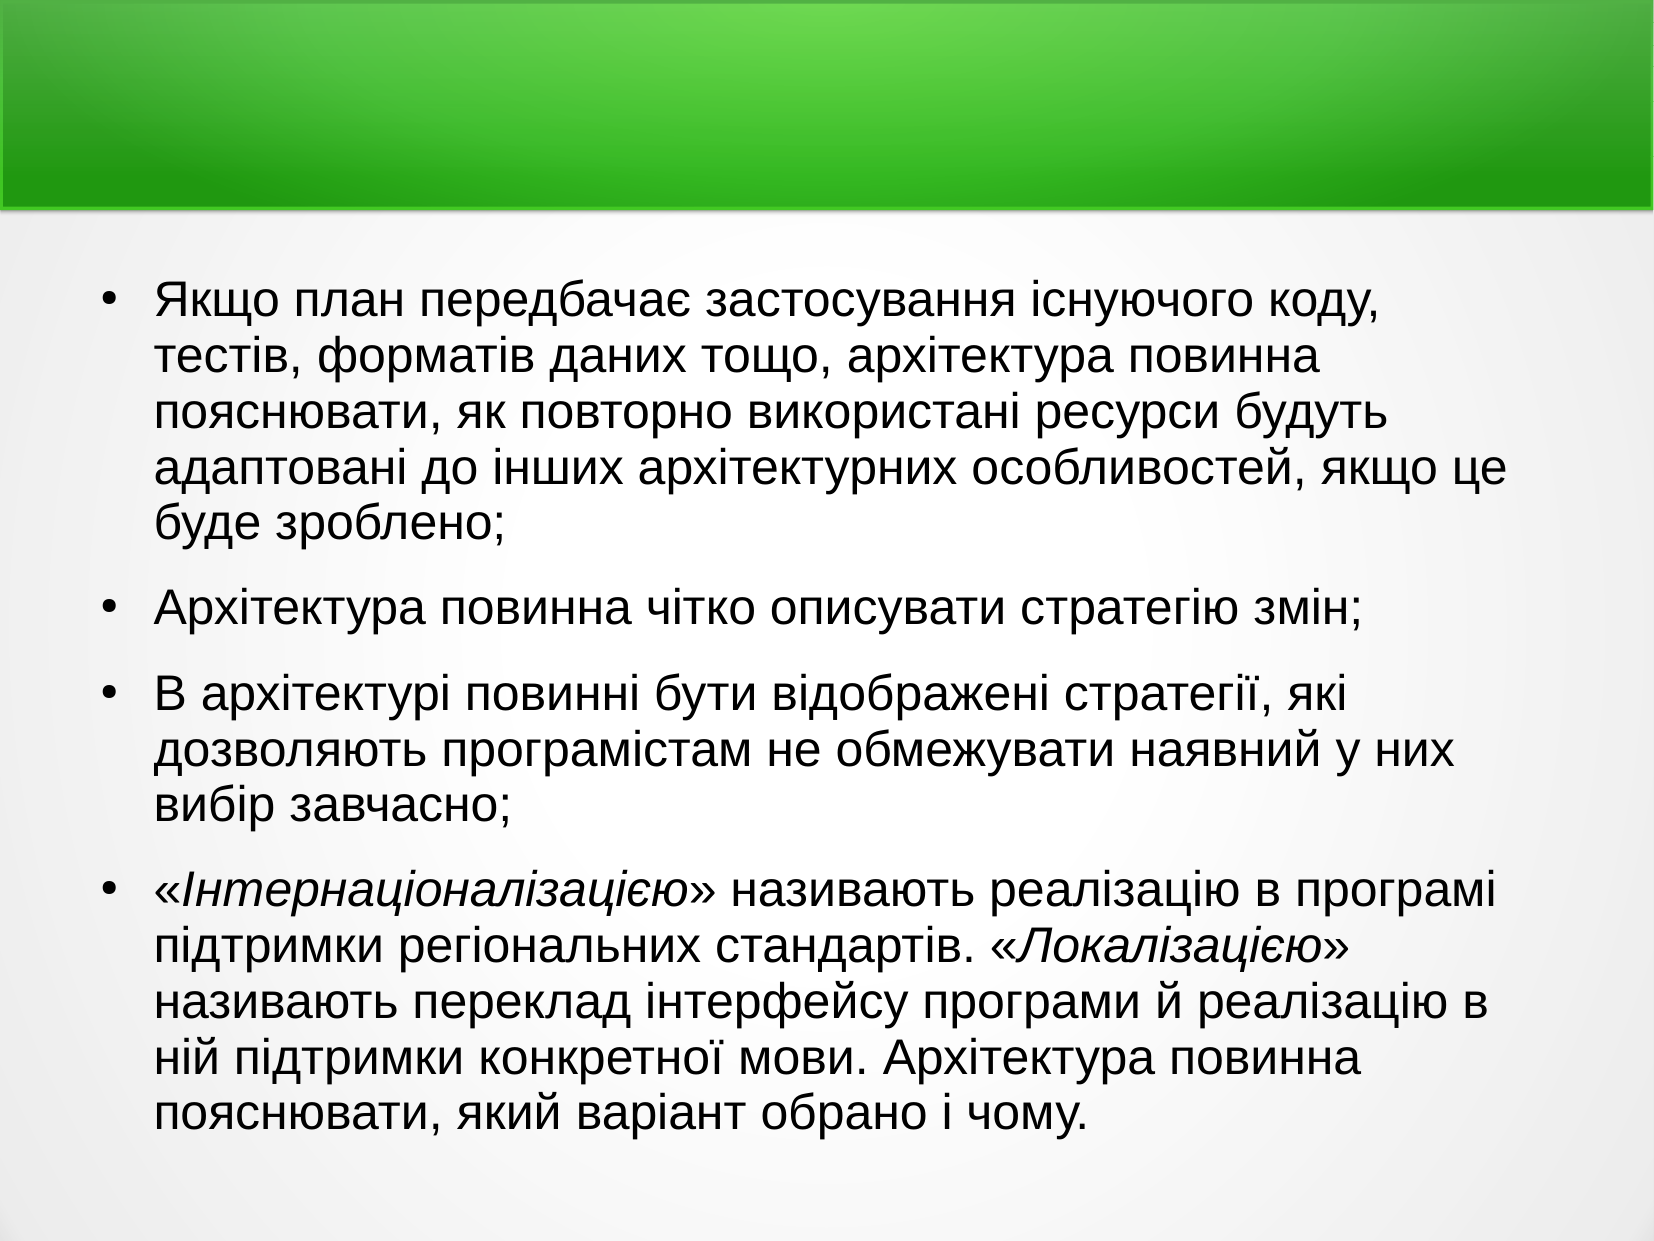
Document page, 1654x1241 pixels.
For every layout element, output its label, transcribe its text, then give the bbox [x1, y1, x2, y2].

list Якщо план передбачає застосування існуючого коду, тестів, форматів даних тощо, архітектура повинна пояснювати, як повторно використані ресурси будуть адаптовані до інших архітектурних особливостей, якщо це буде зроблено; Архітектура повинна чітко описувати стратегію змін; В архітектурі повинні бути відображені стратегії, які дозволяють програмістам не обмежувати наявний у них вибір завчасно; «Інтернаціоналізацією» називають реалізацію в програмі підт­римки регіональних стандартів. «Локалізацією» називають переклад інтерфейсу програми й реалізацію в ній підтримки конкретної мови. Архітектура повинна пояснювати, який варіант обрано і чому. [82, 271, 1538, 1146]
